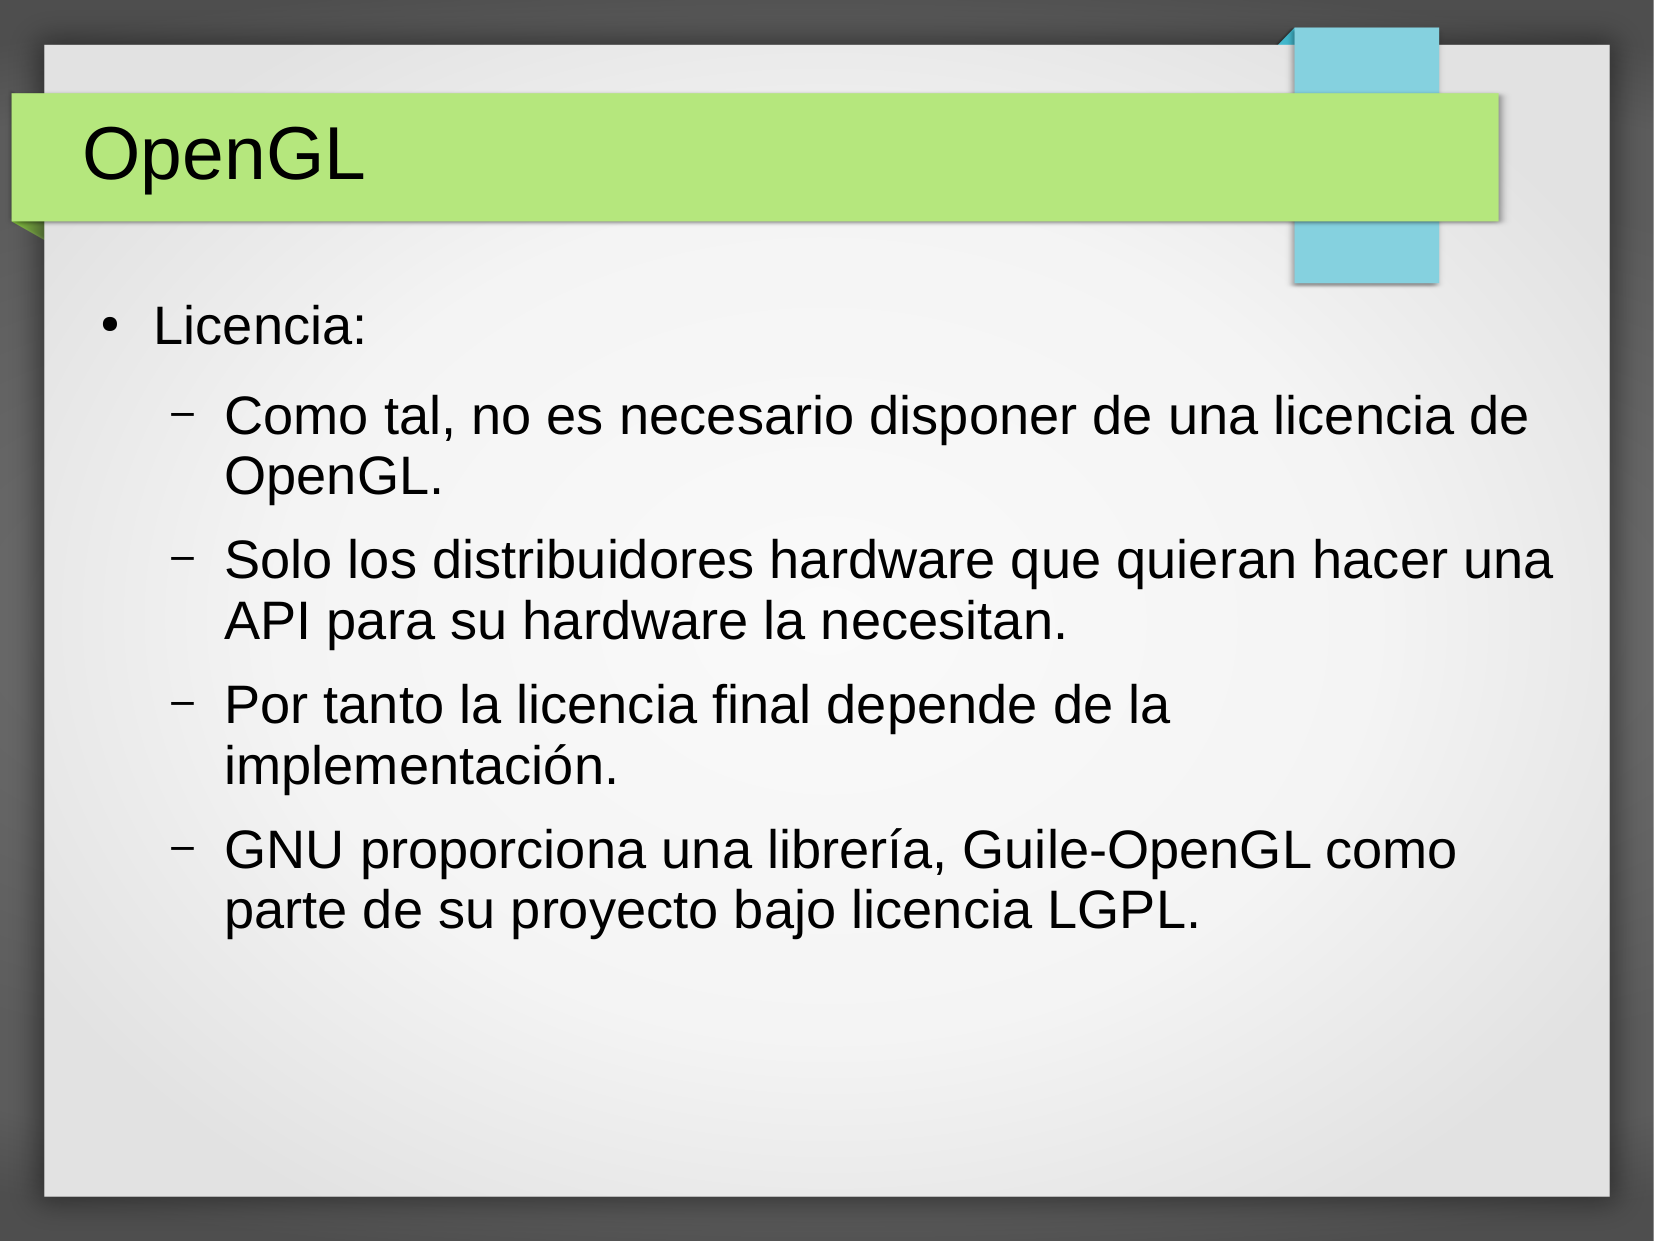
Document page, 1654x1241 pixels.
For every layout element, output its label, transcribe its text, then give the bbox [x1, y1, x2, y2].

list Licencia: Como tal, no es necesario disponer de una licencia de OpenGL. Solo los distribuidores hardware que quieran hacer una API para su hardware la necesitan. Por tanto la licencia final depende de la implementación. GNU proporciona una librería, Guile-OpenGL como parte de su proyecto bajo licencia LGPL. [82, 295, 1571, 1015]
title OpenGL [82, 94, 1264, 213]
picture [0, 0, 1654, 1241]
